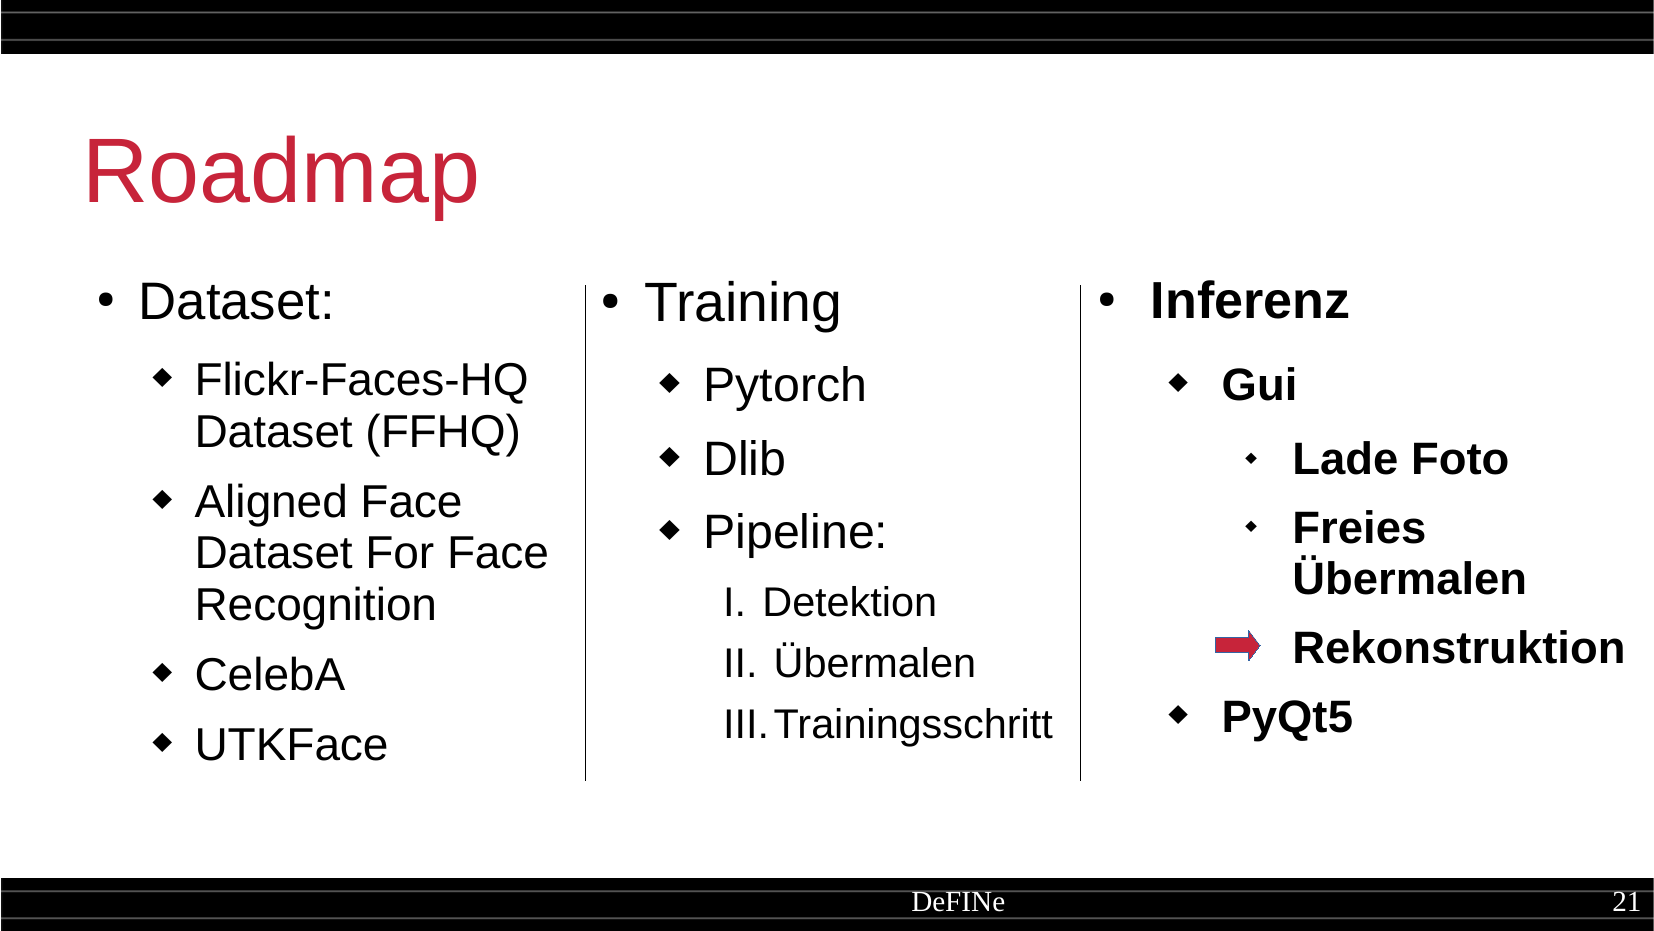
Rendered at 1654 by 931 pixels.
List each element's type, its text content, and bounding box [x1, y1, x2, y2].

title Roadmap [82, 92, 1571, 249]
list Training Pytorch Dlib Pipeline: Detektion Übermalen Trainingsschritt [585, 271, 1065, 781]
list Inferenz Gui Lade Foto Freies Übermalen Rekonstruktion PyQt5 [1080, 271, 1644, 781]
text_box [1215, 630, 1261, 661]
picture [1, 878, 1654, 931]
picture [1, 0, 1654, 54]
list Dataset: Flickr-Faces-HQ Dataset (FFHQ) Aligned Face Dataset For Face Recognition CelebA UTKFace [82, 271, 562, 811]
